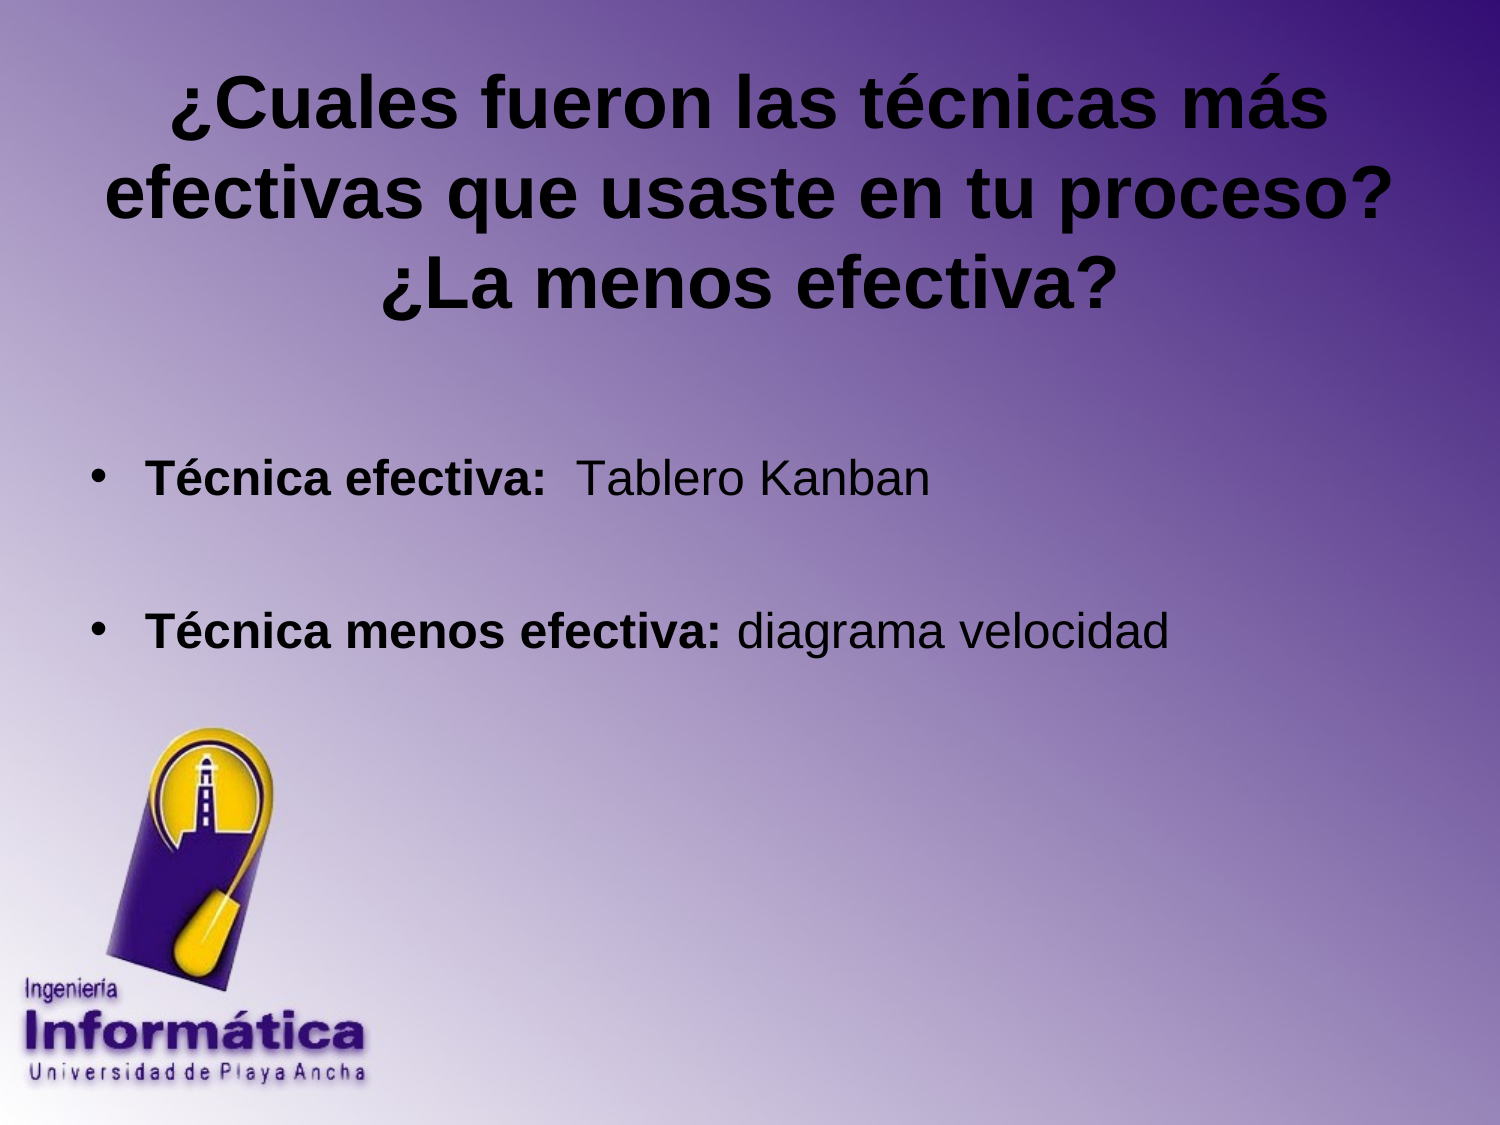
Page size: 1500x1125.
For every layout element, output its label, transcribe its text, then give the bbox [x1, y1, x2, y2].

picture [0, 0, 1500, 1125]
list Técnica efectiva: Tablero Kanban Técnica menos efectiva: diagrama velocidad [75, 437, 1426, 1020]
title ¿Cuales fueron las técnicas más efectivas que usaste en tu proceso? ¿La menos efectiva? [75, 0, 1426, 347]
